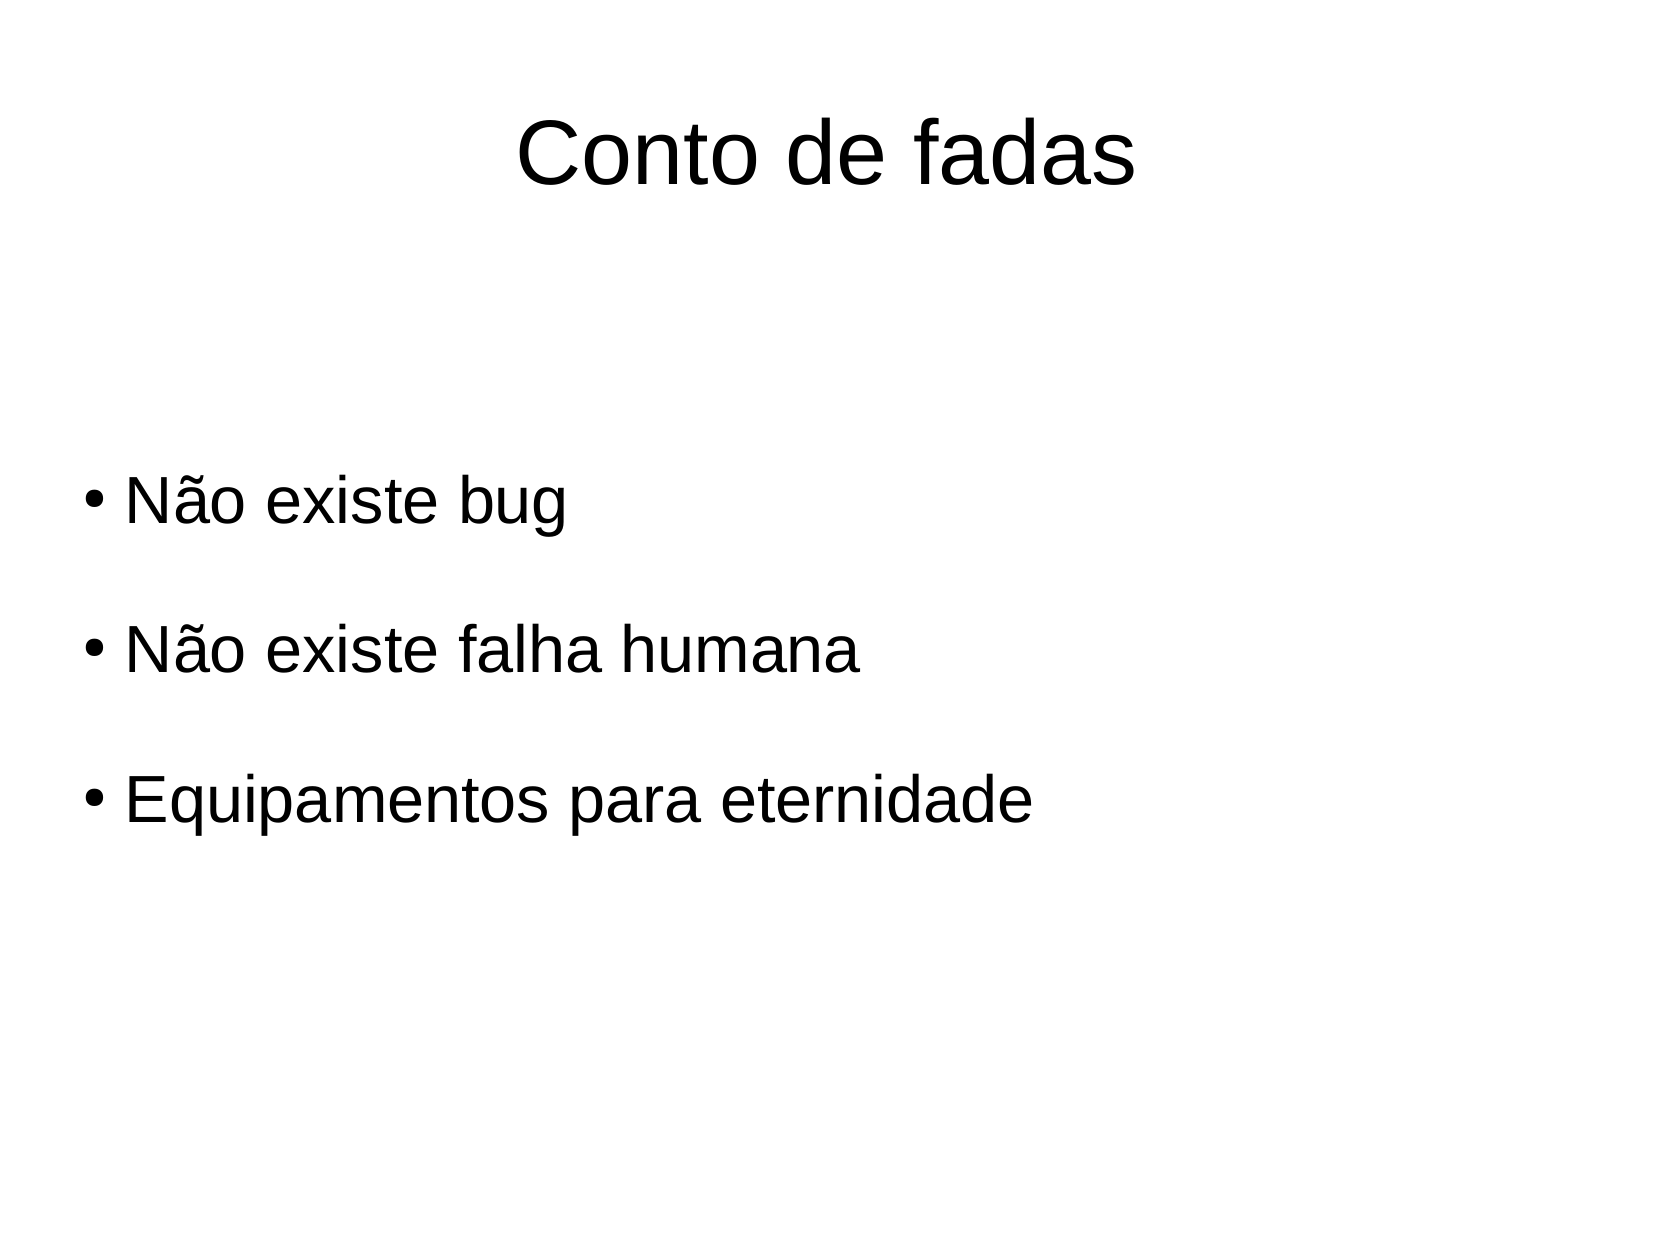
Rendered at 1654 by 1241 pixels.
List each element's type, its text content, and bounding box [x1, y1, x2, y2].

subtitle Não existe bug Não existe falha humana Equipamentos para eternidade [82, 290, 1538, 1010]
title Conto de fadas [82, 49, 1571, 257]
